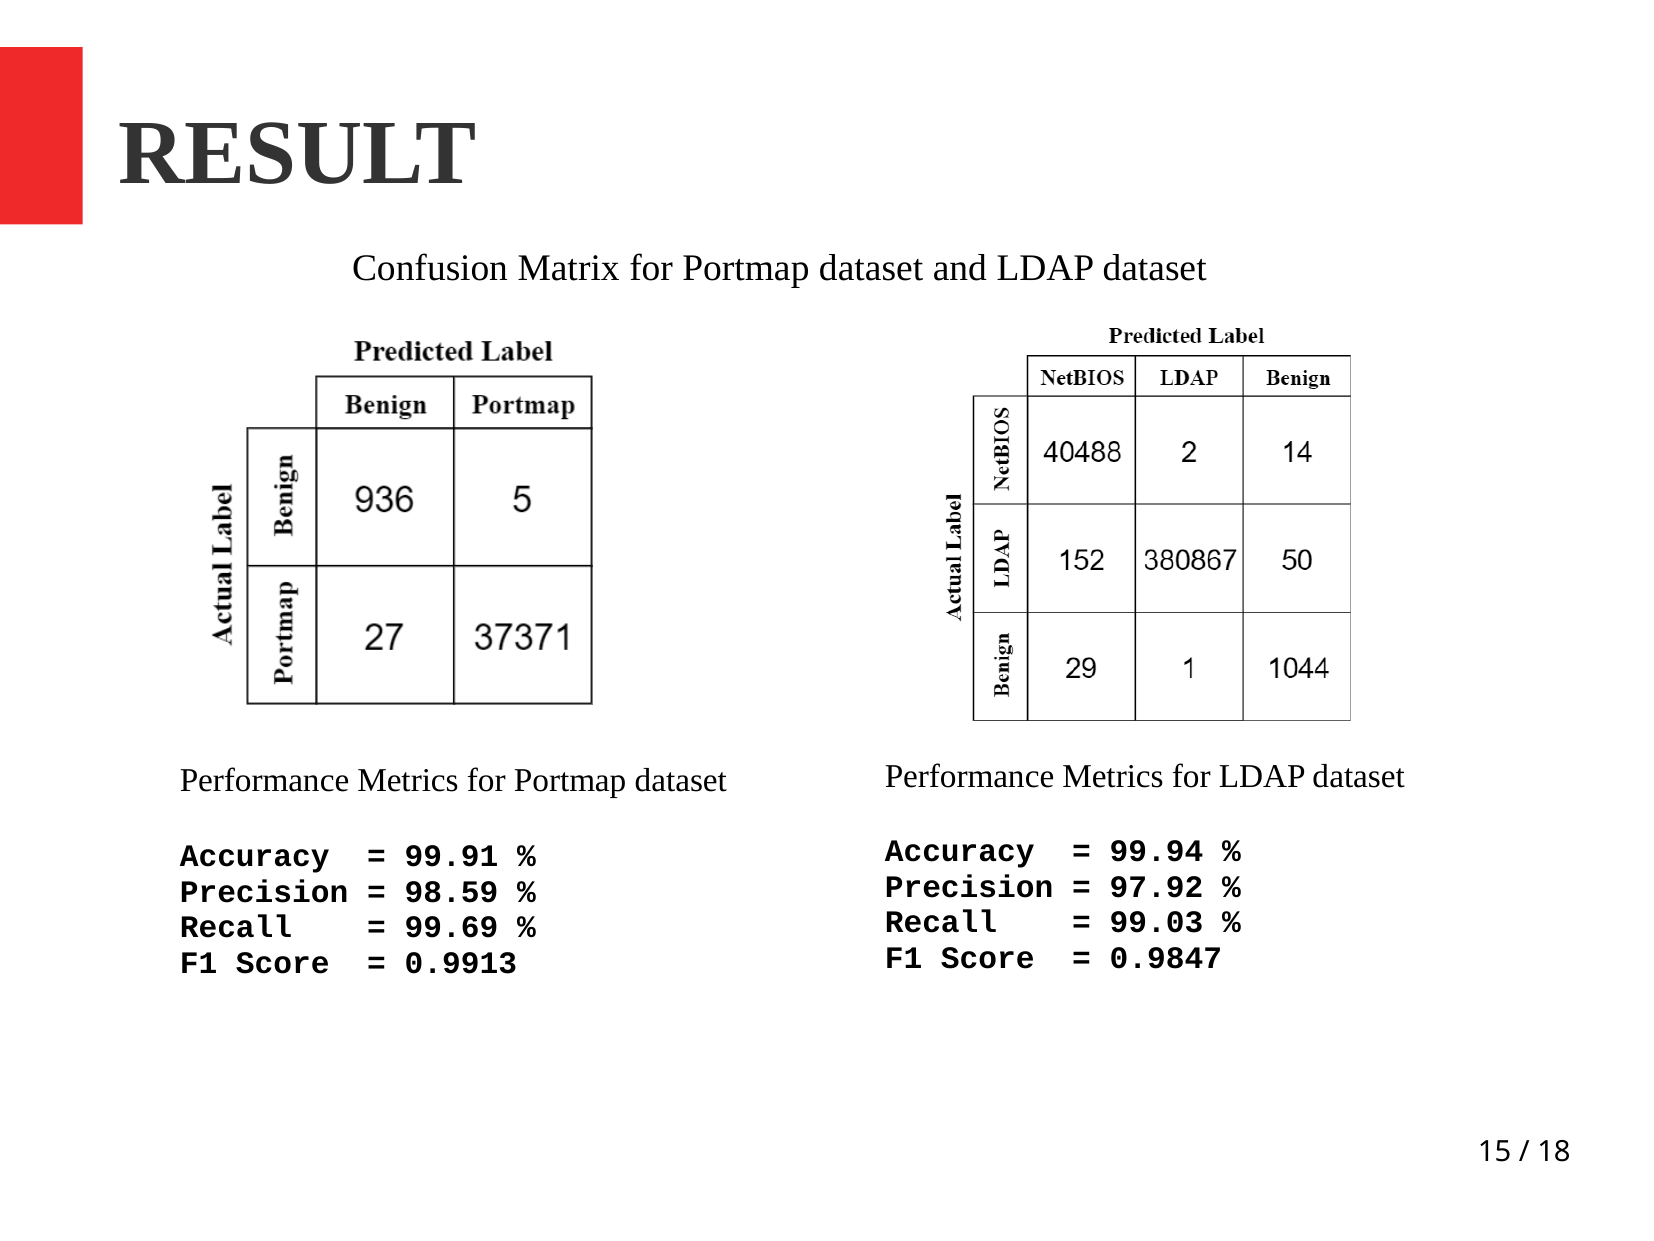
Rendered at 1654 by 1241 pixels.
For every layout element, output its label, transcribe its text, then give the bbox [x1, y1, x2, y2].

text_box Confusion Matrix for Portmap dataset and LDAP dataset [120, 240, 1441, 316]
text_box Performance Metrics for LDAP dataset Accuracy = 99.94 % Precision = 97.92 % Recall = 99.03 % F1 Score = 0.9847 [870, 750, 1456, 986]
text_box Performance Metrics for Portmap dataset Accuracy = 99.91 % Precision = 98.59 % Recall = 99.69 % F1 Score = 0.9913 [165, 754, 766, 991]
picture [195, 324, 593, 706]
picture [931, 316, 1351, 721]
title RESULT [118, 49, 1571, 257]
